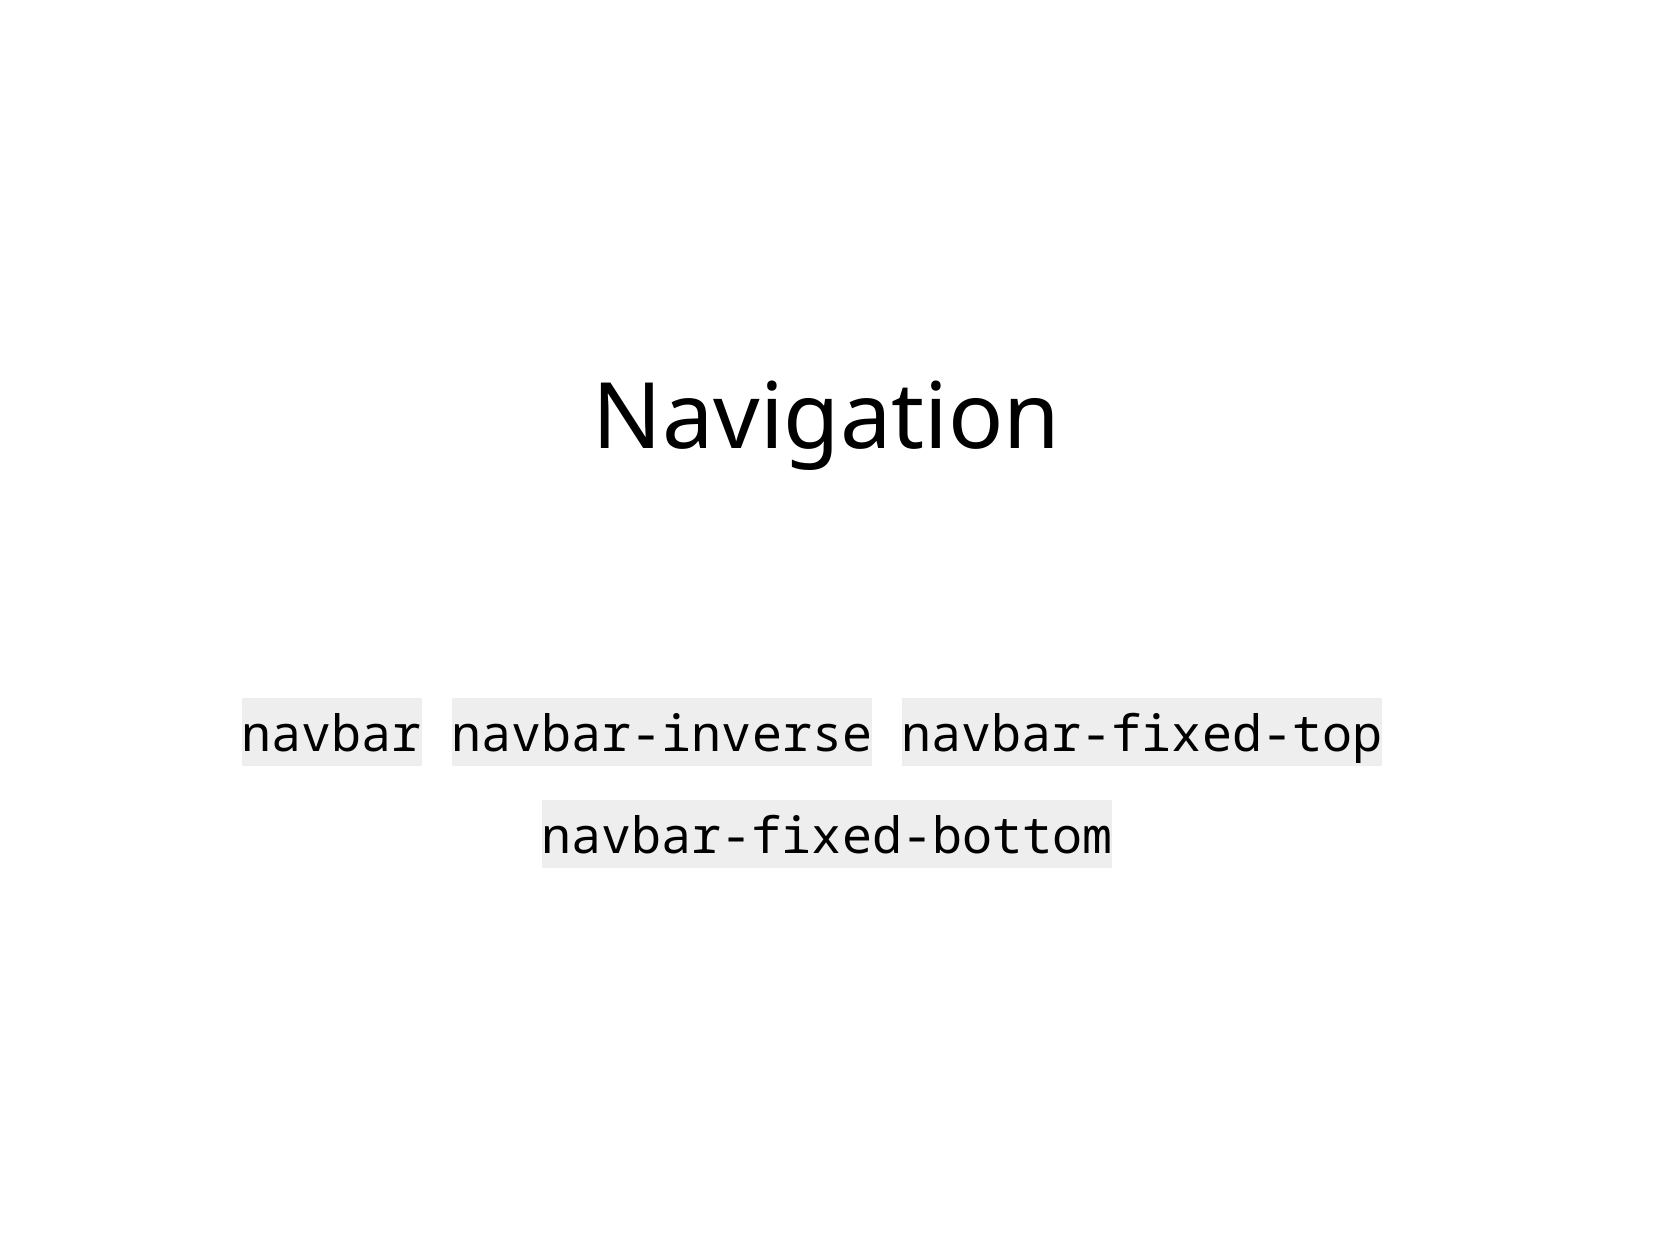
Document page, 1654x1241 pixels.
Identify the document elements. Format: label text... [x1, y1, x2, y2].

title Navigation navbar navbar-inverse navbar-fixed-top navbar-fixed-bottom [82, 347, 1571, 810]
